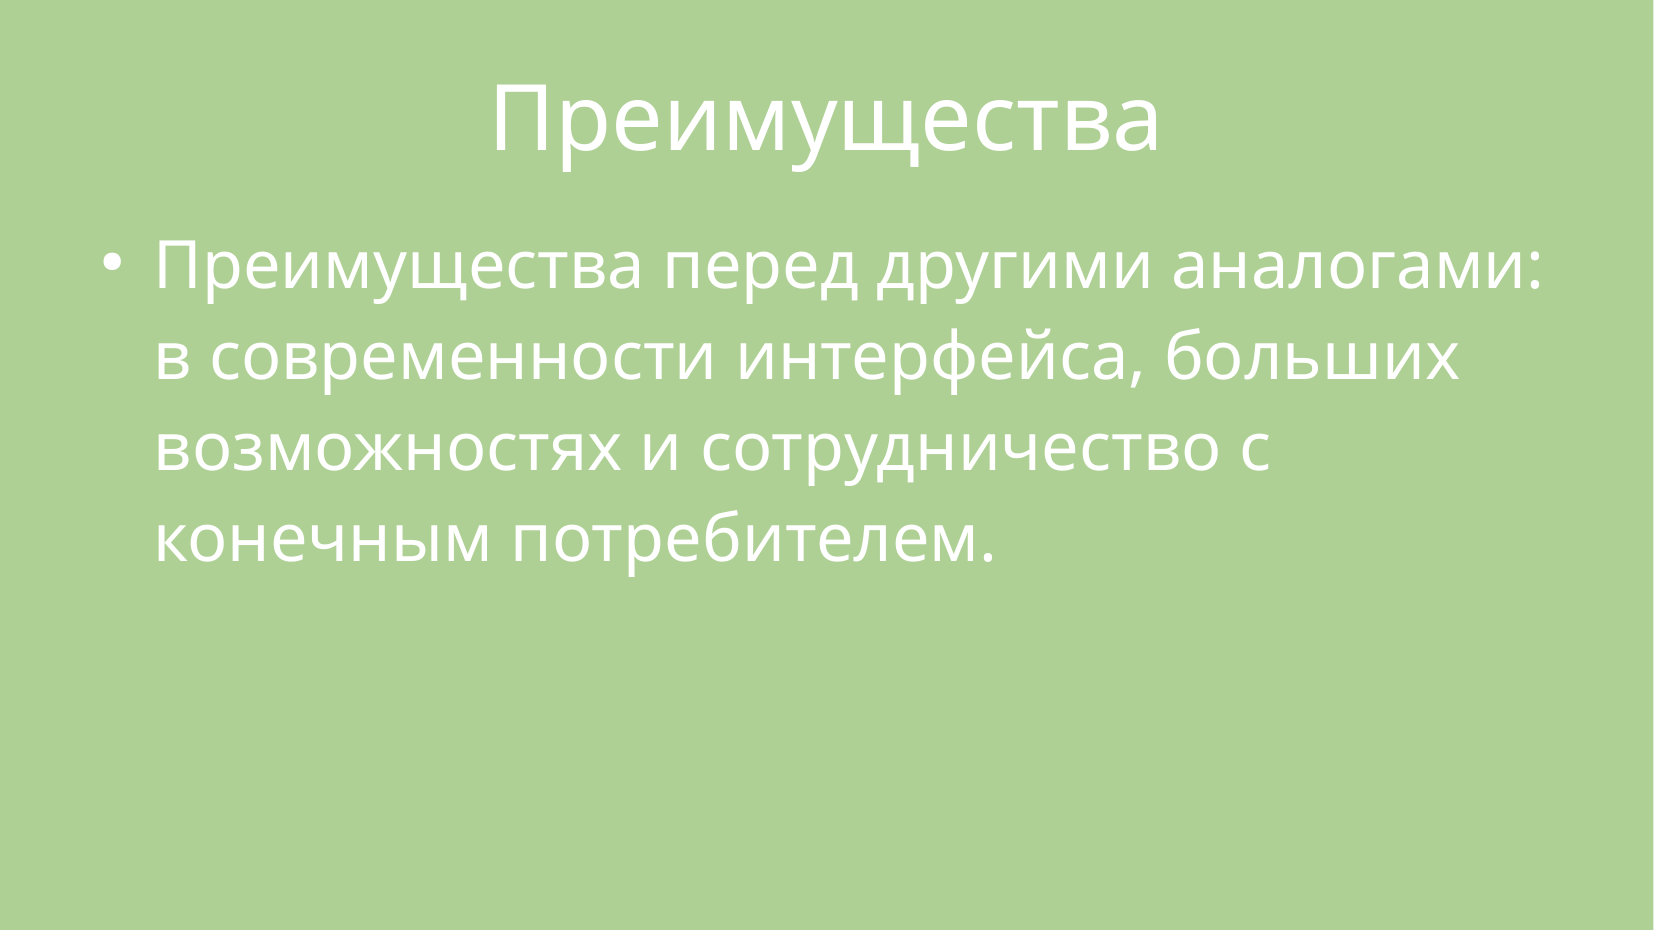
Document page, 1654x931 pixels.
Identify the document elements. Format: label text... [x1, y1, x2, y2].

list Преимущества перед другими аналогами: в современности интерфейса, больших возможностях и сотрудничество с конечным потребителем. [82, 217, 1571, 758]
title Преимущества [82, 37, 1571, 193]
